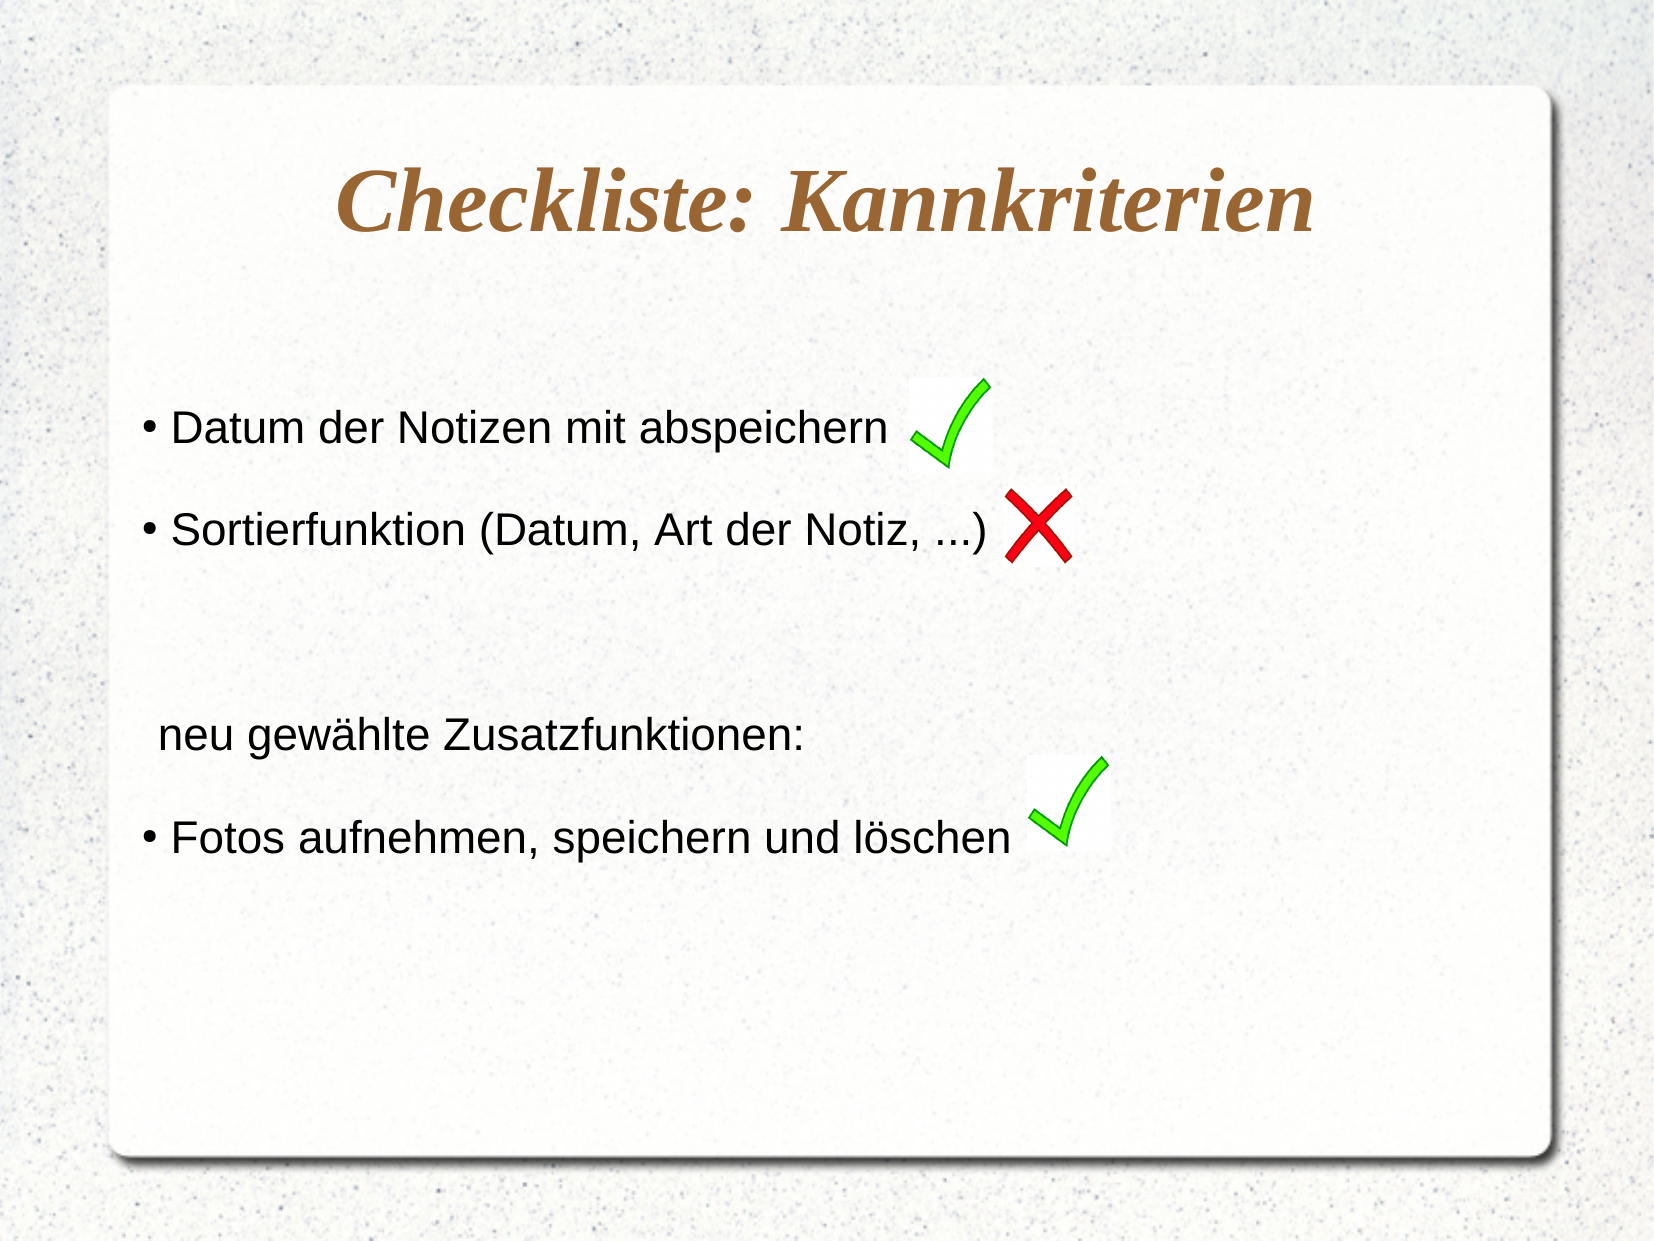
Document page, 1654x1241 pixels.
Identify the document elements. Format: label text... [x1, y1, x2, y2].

picture [0, 0, 1654, 1241]
text_box Datum der Notizen mit abspeichern Sortierfunktion (Datum, Art der Notiz, ...) neu gewählte Zusatzfunktionen: Fotos aufnehmen, speichern und löschen [141, 401, 1489, 1075]
title Checkliste: Kannkriterien [118, 96, 1536, 304]
